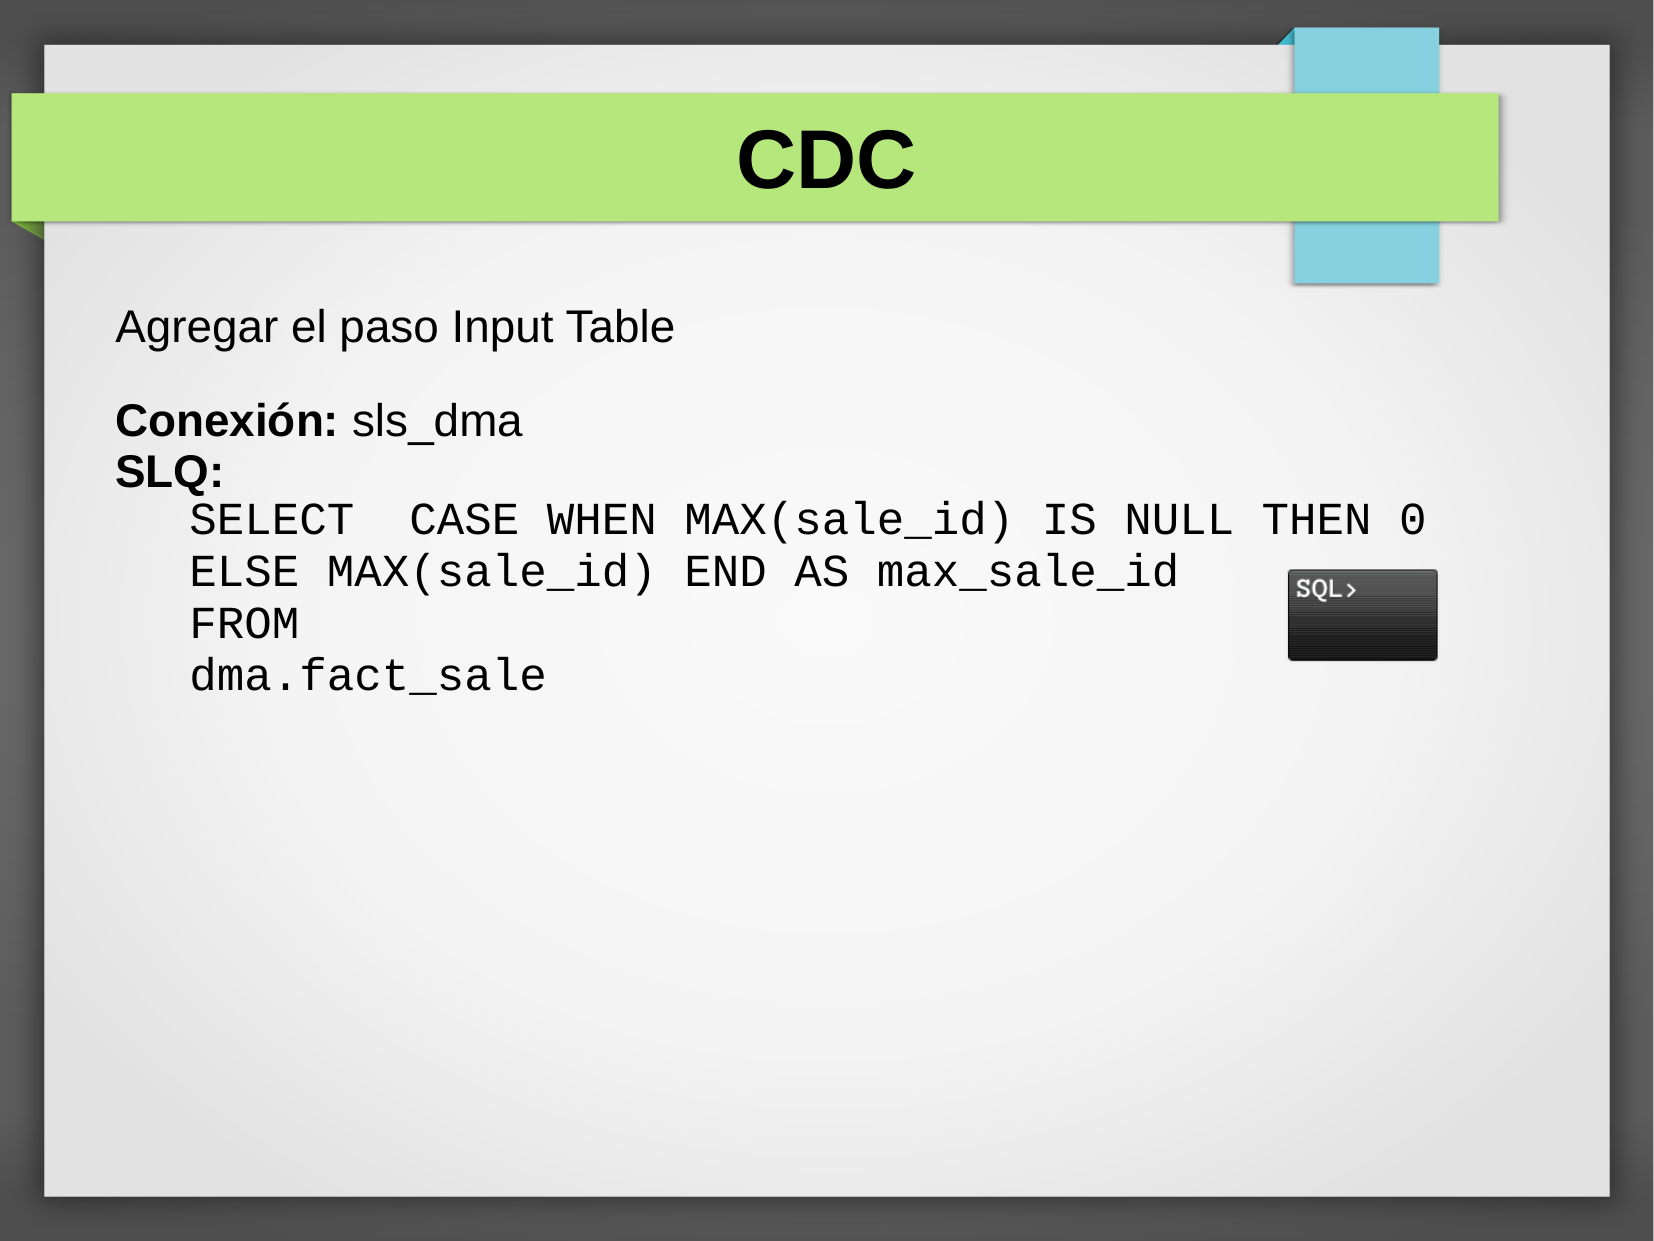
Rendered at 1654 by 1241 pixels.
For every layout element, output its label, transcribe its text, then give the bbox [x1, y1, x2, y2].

picture [0, 0, 1654, 1241]
title CDC [70, 106, 1583, 213]
text_box Agregar el paso Input Table Conexión: sls_dma SLQ: SELECT CASE WHEN MAX(sale_id) IS NULL THEN 0 ELSE MAX(sale_id) END AS max_sale_id FROM dma.fact_sale [100, 293, 1480, 713]
